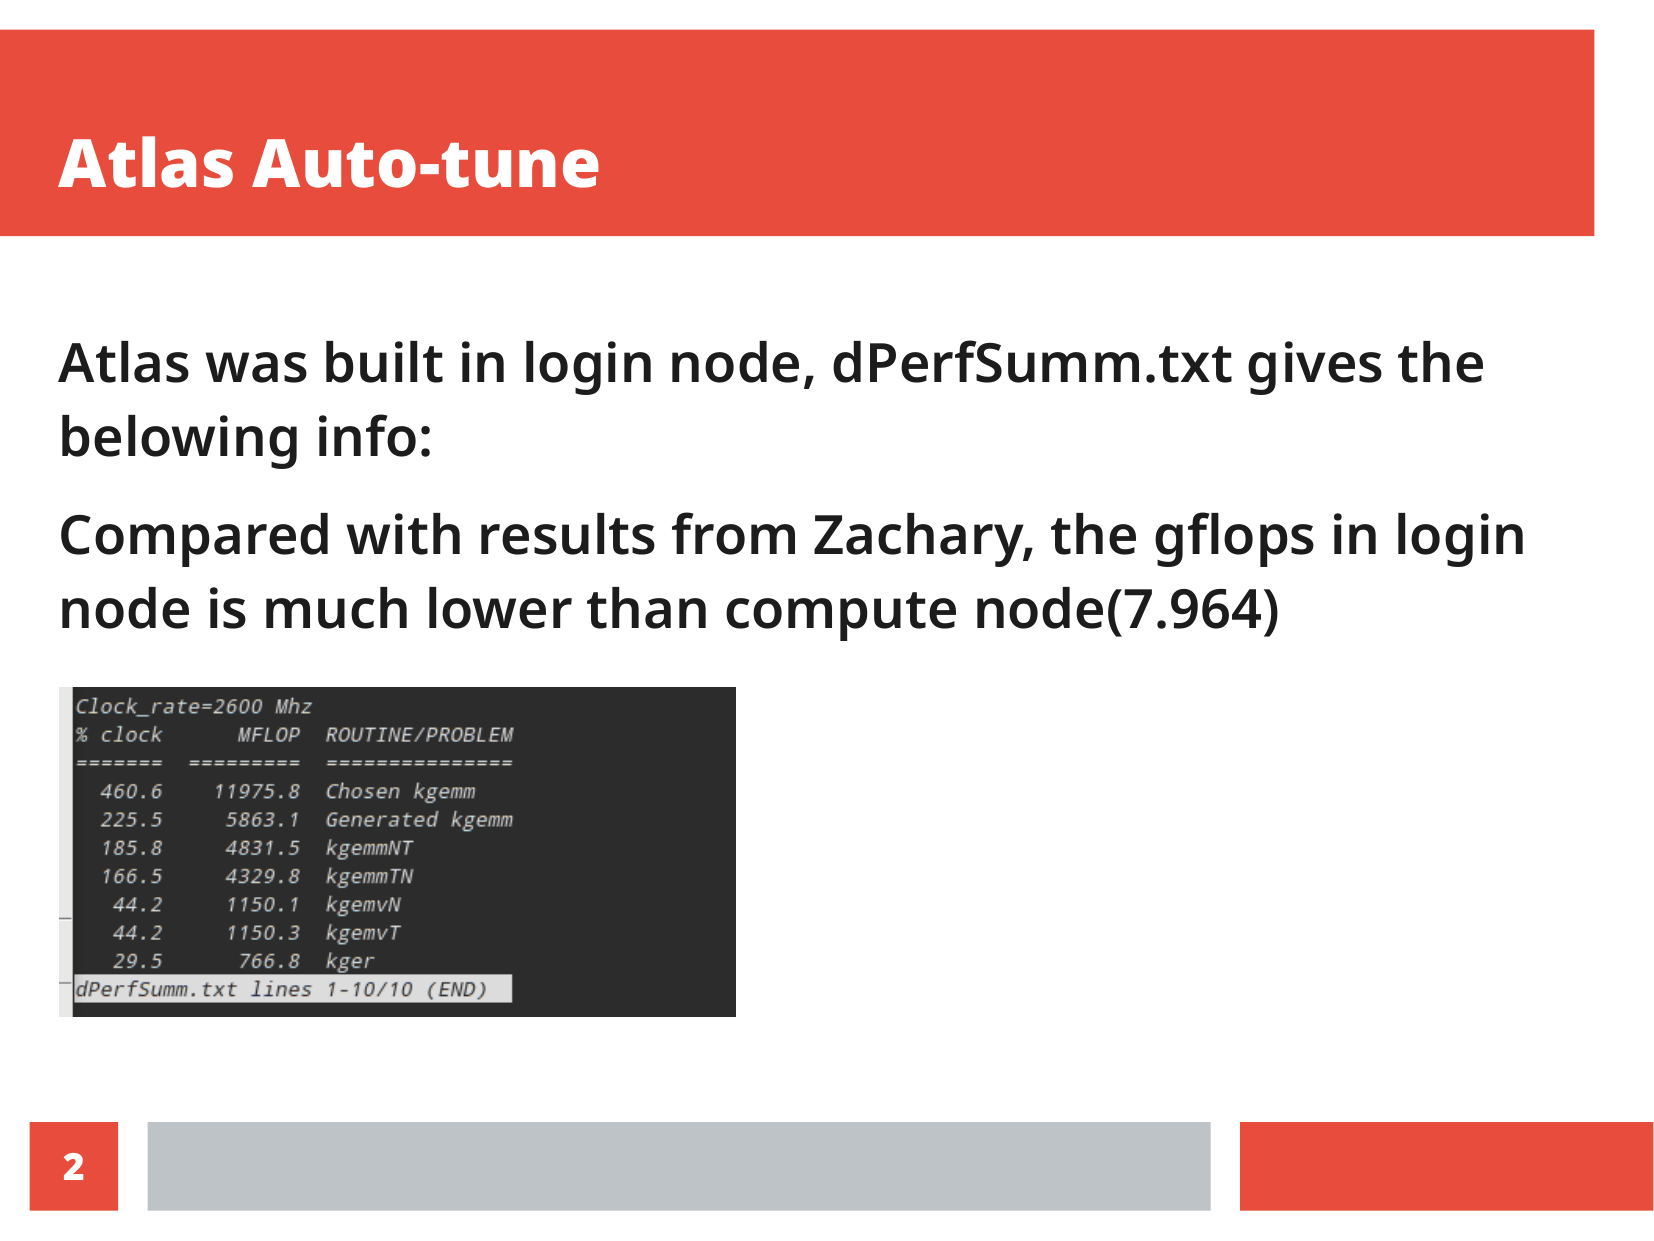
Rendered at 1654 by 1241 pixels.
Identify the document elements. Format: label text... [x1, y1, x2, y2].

list Atlas was built in login node, dPerfSumm.txt gives the belowing info: Compared with results from Zachary, the gflops in login node is much lower than compute node(7.964) [59, 324, 1565, 1093]
title Atlas Auto-tune [59, 59, 1595, 207]
picture [59, 687, 736, 1017]
